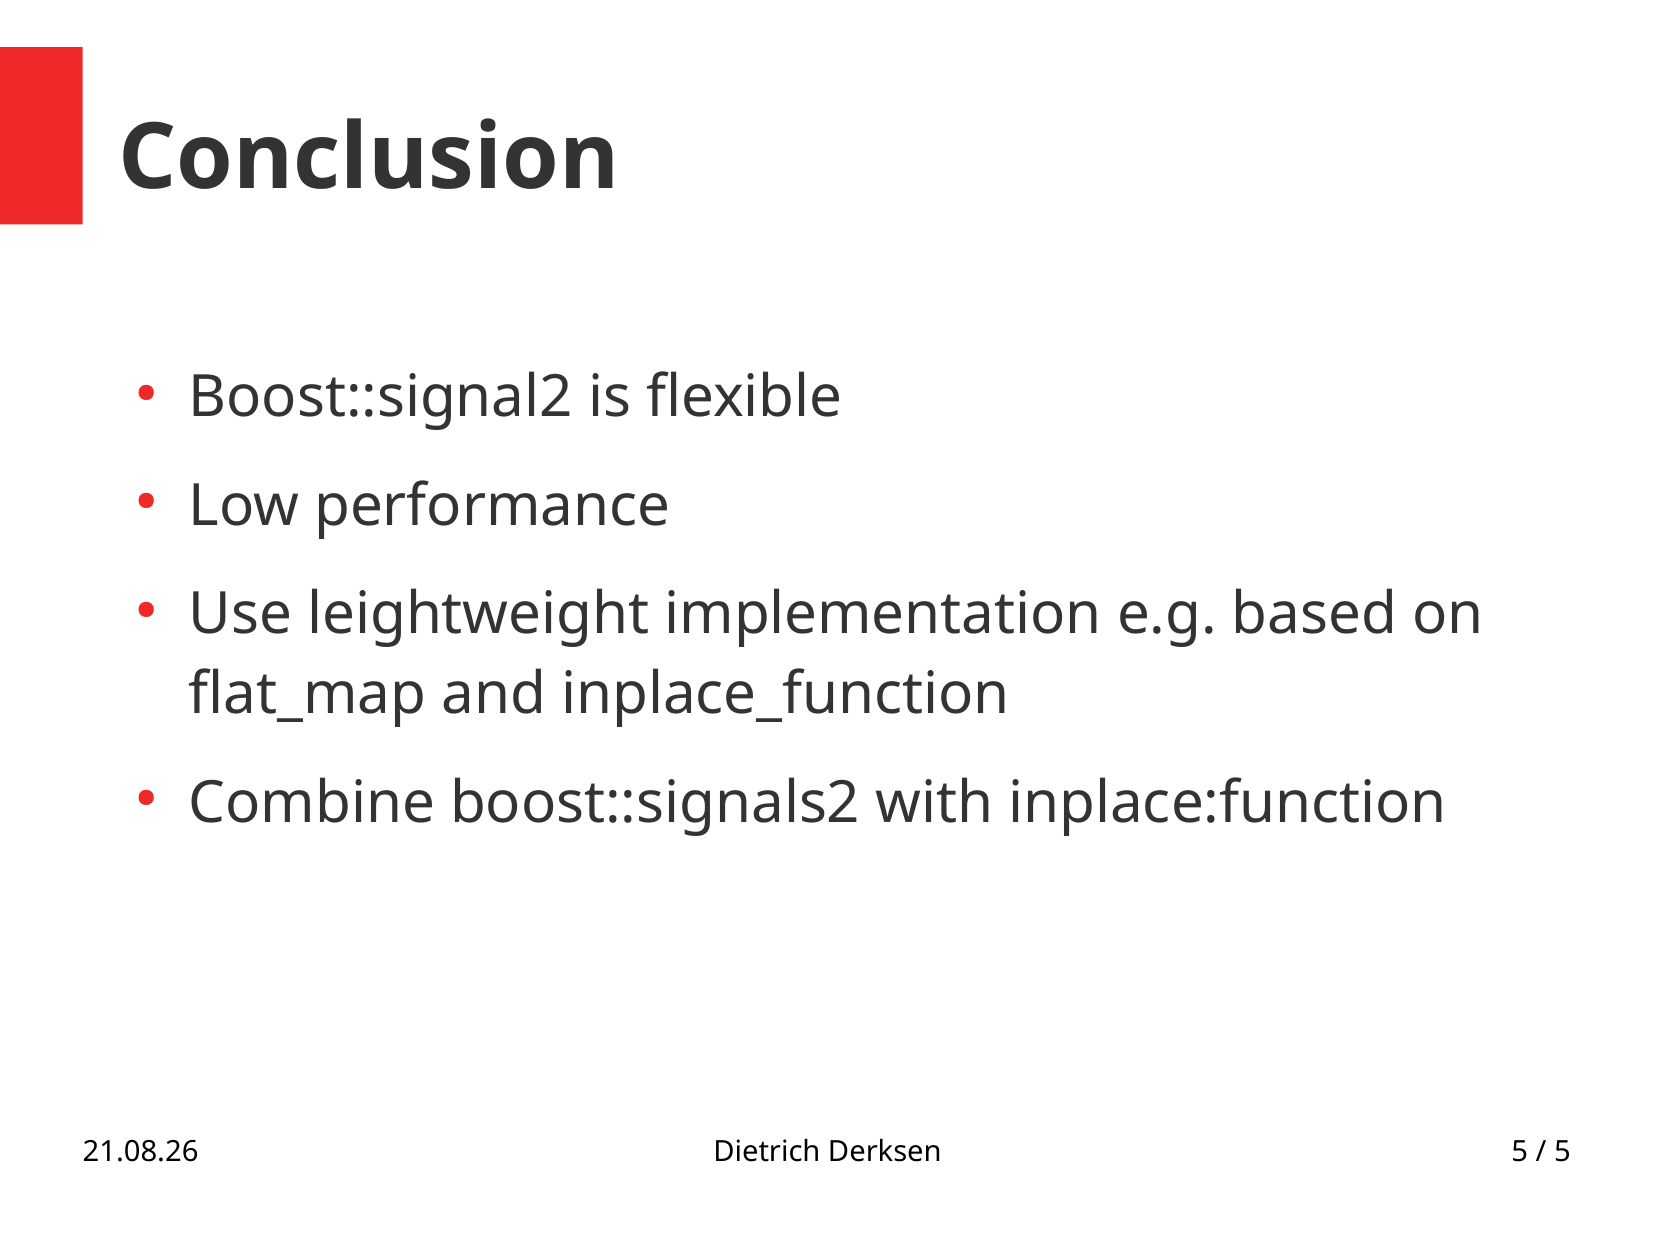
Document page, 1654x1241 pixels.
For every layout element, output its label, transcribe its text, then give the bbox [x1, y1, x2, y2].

list Boost::signal2 is flexible Low performance Use leightweight implementation e.g. based on flat_map and inplace_function Combine boost::signals2 with inplace:function [118, 354, 1536, 1074]
title Conclusion [118, 49, 1571, 257]
